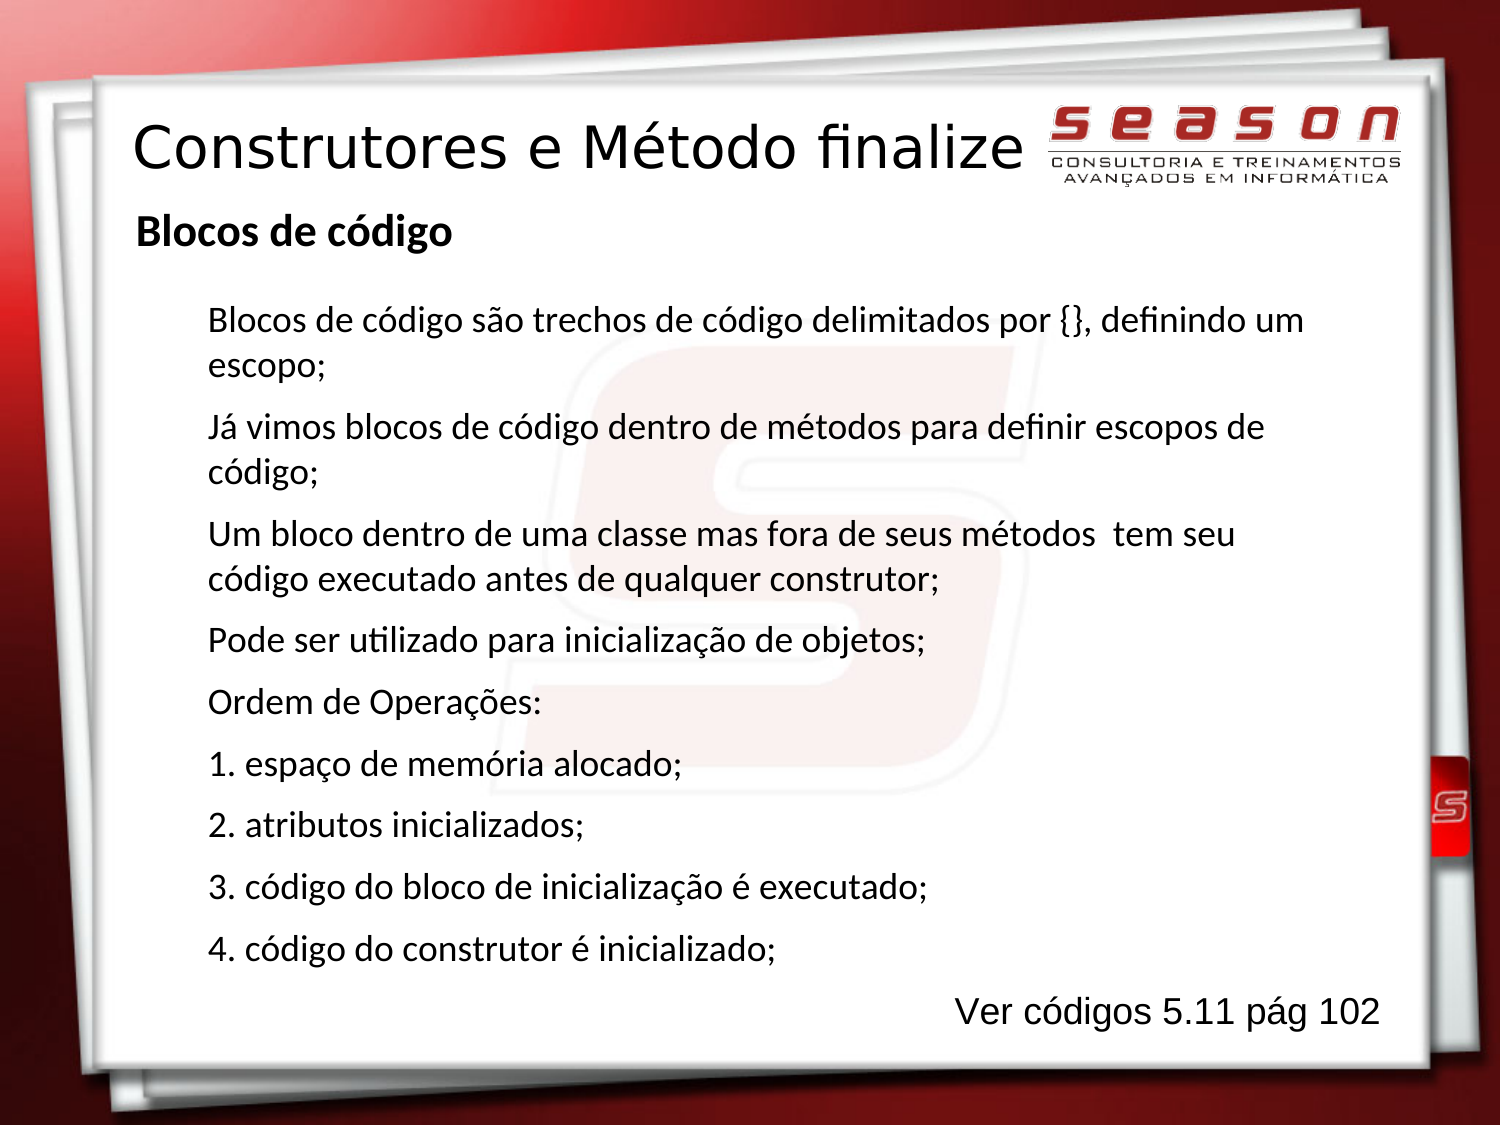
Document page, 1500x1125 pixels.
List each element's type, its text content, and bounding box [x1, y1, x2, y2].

title Construtores e Método finalize [118, 33, 1394, 257]
picture [0, 0, 1500, 1125]
text_box Ver códigos 5.11 pág 102 [708, 979, 1396, 1040]
text_box Blocos de código [119, 200, 1240, 256]
text_box Blocos de código são trechos de código delimitados por {}, definindo um escopo; Já vimos blocos de código dentro de métodos para definir escopos de código; Um bloco dentro de uma classe mas fora de seus métodos tem seu código executado antes de qualquer construtor; Pode ser utilizado para inicialização de objetos; Ordem de Operações: 1. espaço de memória alocado; 2. atributos inicializados; 3. código do bloco de inicialização é executado; 4. código do construtor é inicializado; [207, 295, 1328, 969]
